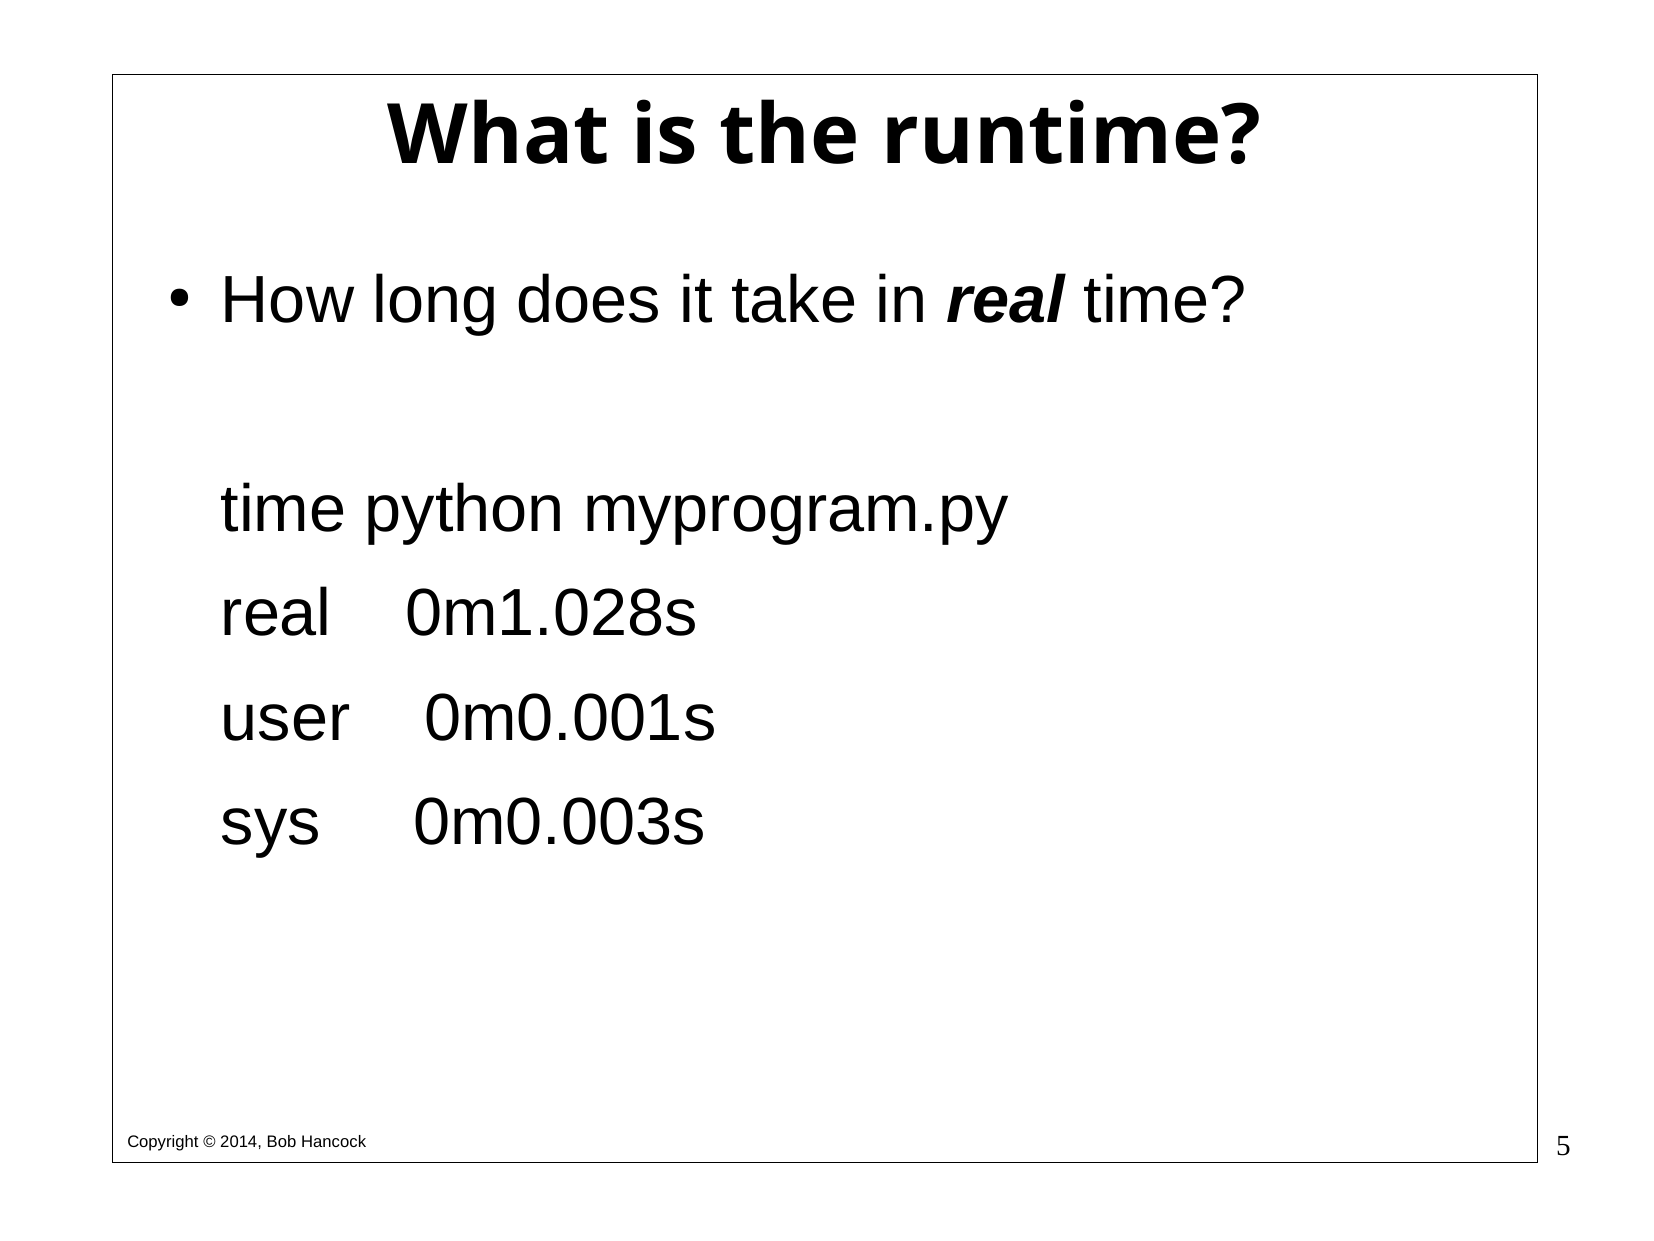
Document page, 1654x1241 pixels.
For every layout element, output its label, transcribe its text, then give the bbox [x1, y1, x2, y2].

title What is the runtime? [112, 75, 1538, 188]
text_box Copyright © 2014, Bob Hancock [112, 1125, 382, 1159]
list How long does it take in real time? time python myprogram.py real 0m1.028s user 0m0.001s sys 0m0.003s [150, 262, 1501, 1126]
